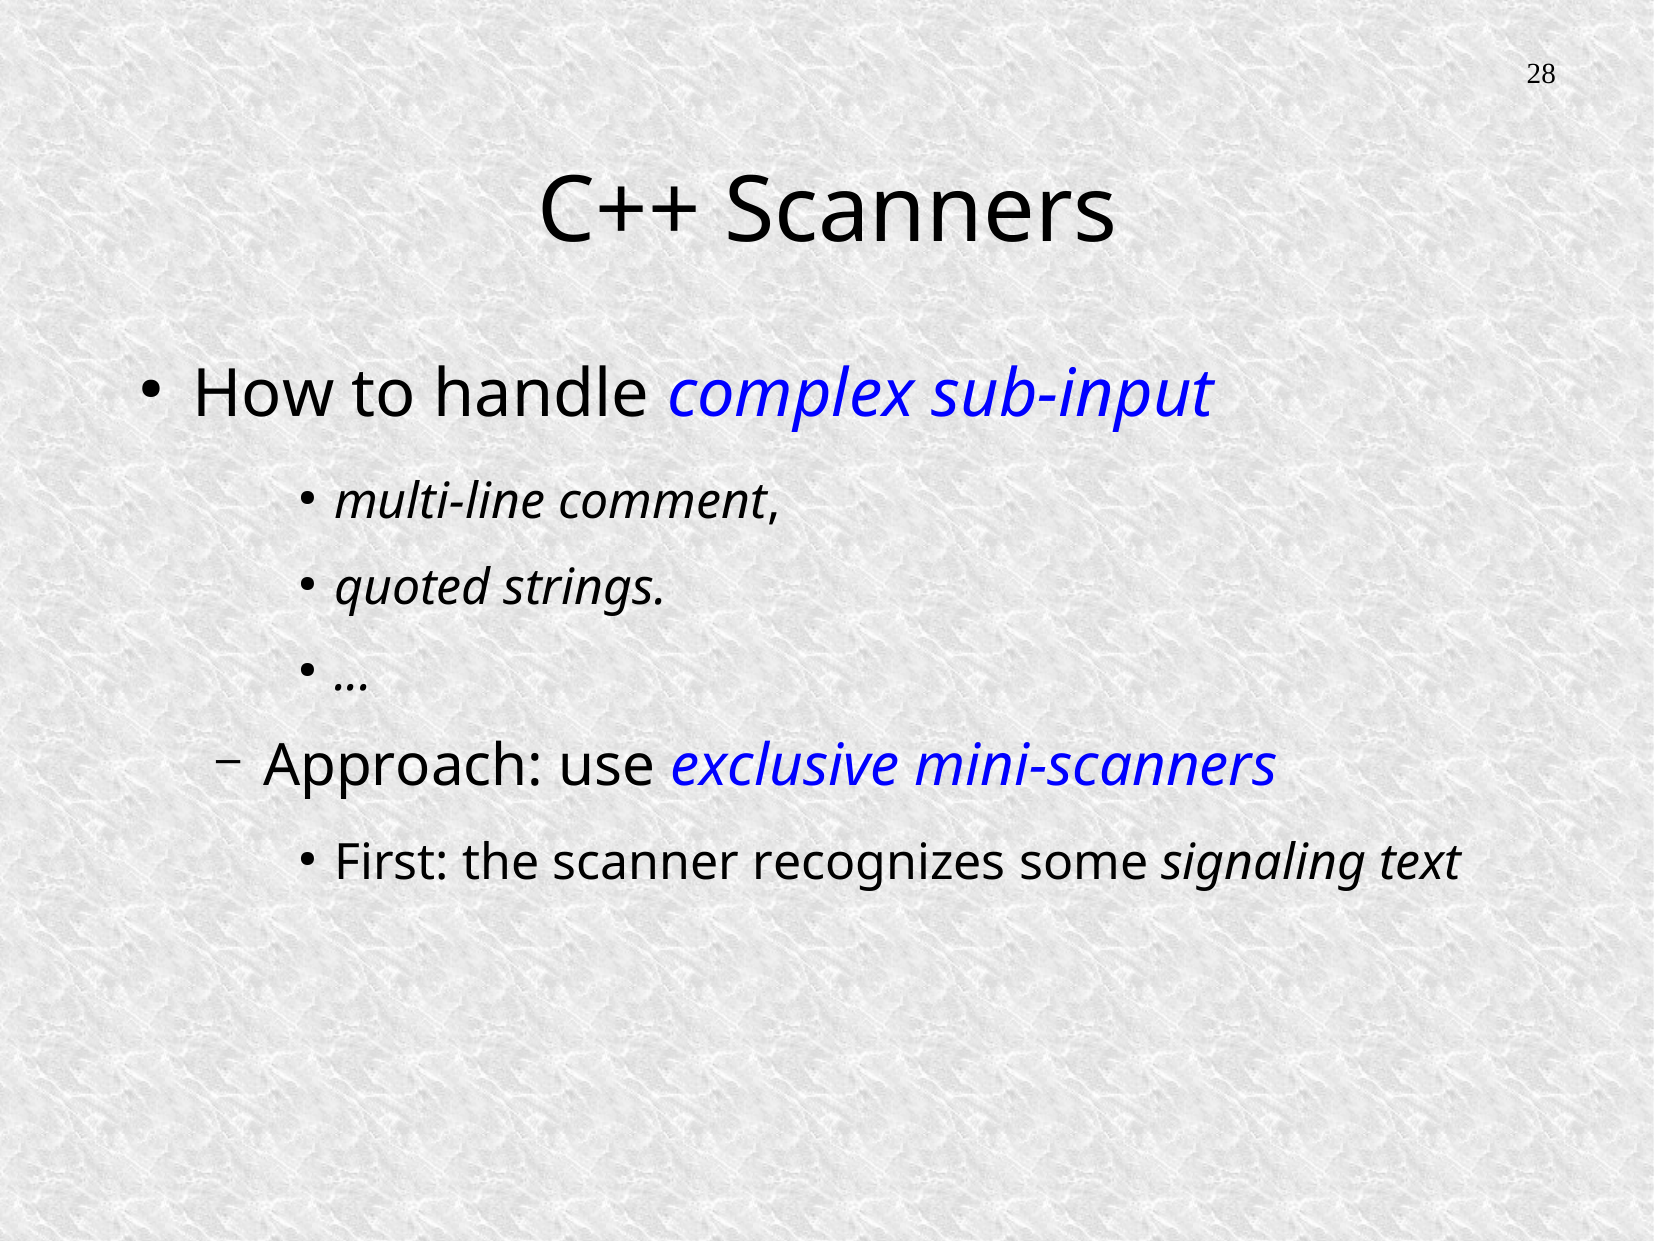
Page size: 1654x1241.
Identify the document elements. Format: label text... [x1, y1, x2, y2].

list How to handle complex sub-input multi-line comment, quoted strings. ... Approach: use exclusive mini-scanners First: the scanner recognizes some signaling text [121, 344, 1534, 1127]
picture [0, 0, 1654, 1241]
title C++ Scanners [121, 102, 1534, 311]
